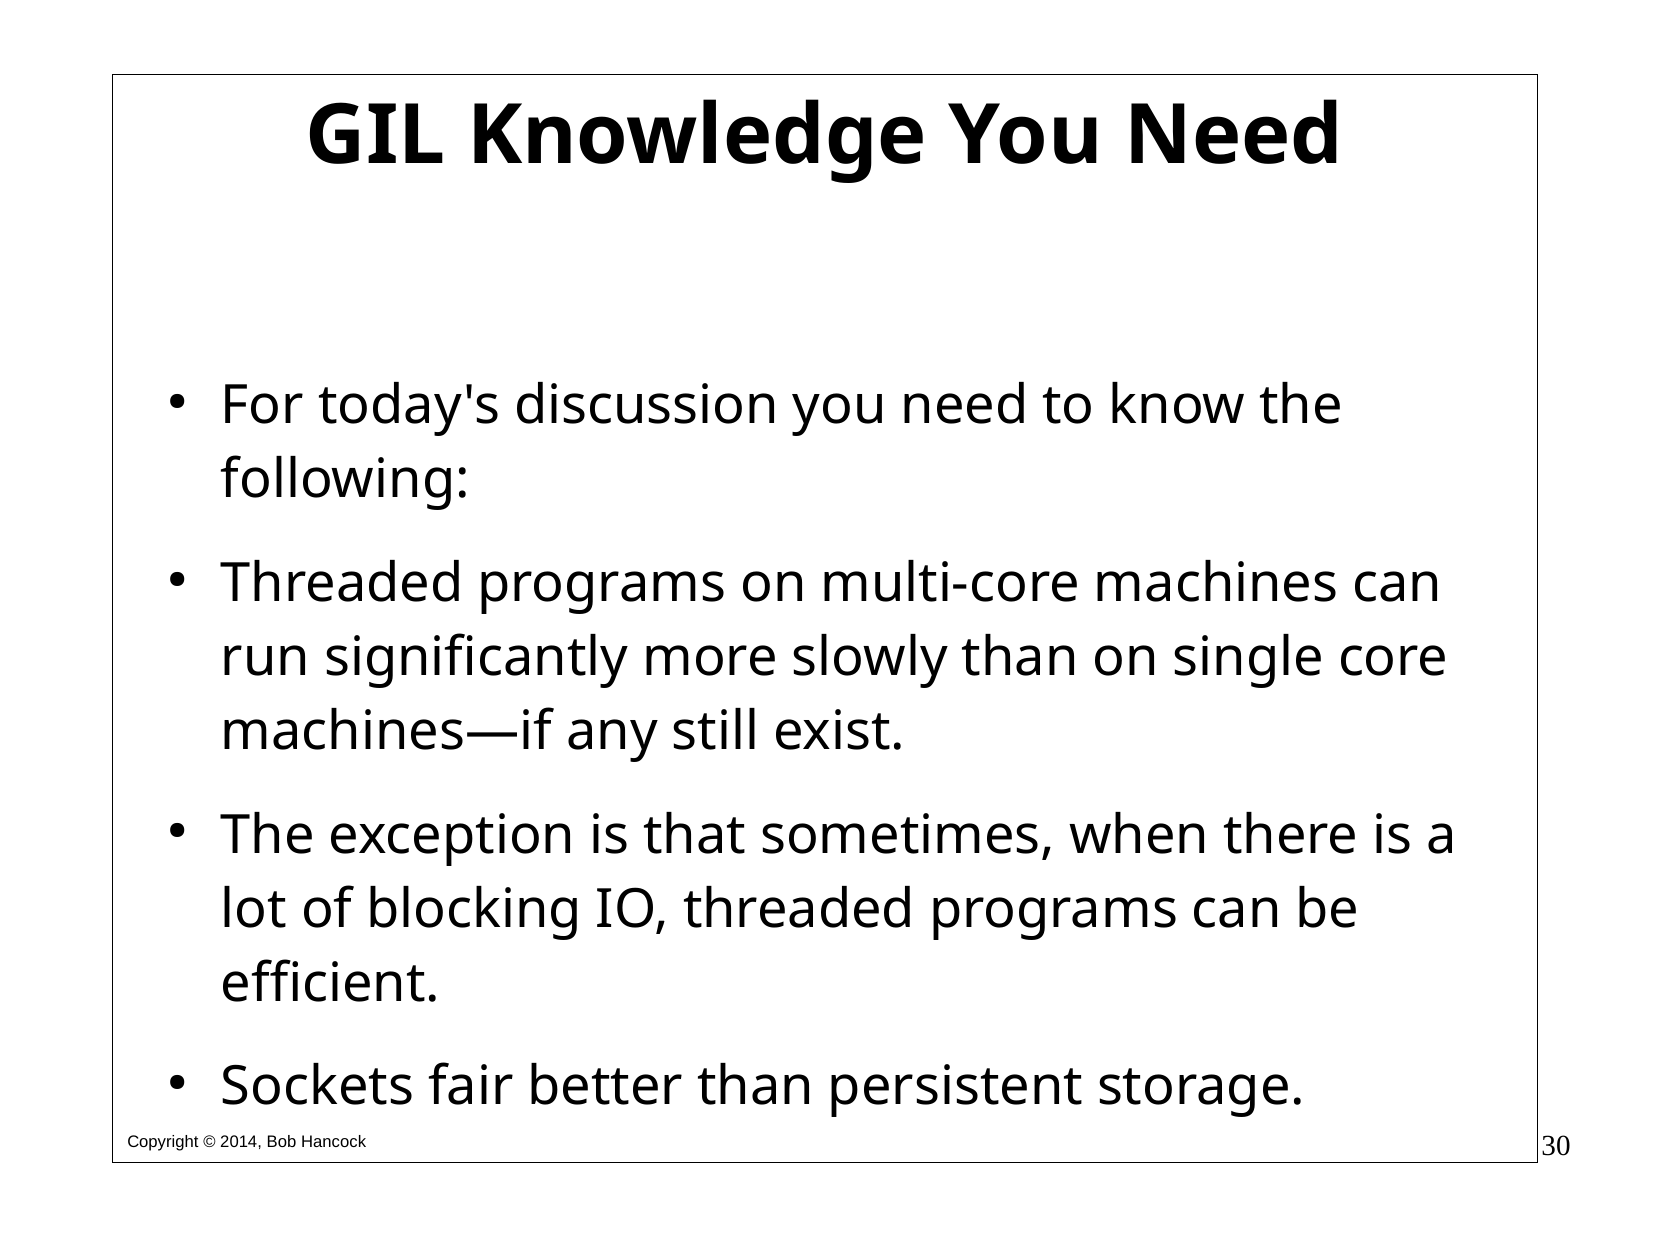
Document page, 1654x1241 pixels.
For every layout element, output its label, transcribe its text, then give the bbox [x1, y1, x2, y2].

list For today's discussion you need to know the following: Threaded programs on multi-core machines can run significantly more slowly than on single core machines—if any still exist. The exception is that sometimes, when there is a lot of blocking IO, threaded programs can be efficient. Sockets fair better than persistent storage. [150, 262, 1501, 1126]
title GIL Knowledge You Need [112, 75, 1538, 188]
text_box Copyright © 2014, Bob Hancock [112, 1125, 382, 1159]
